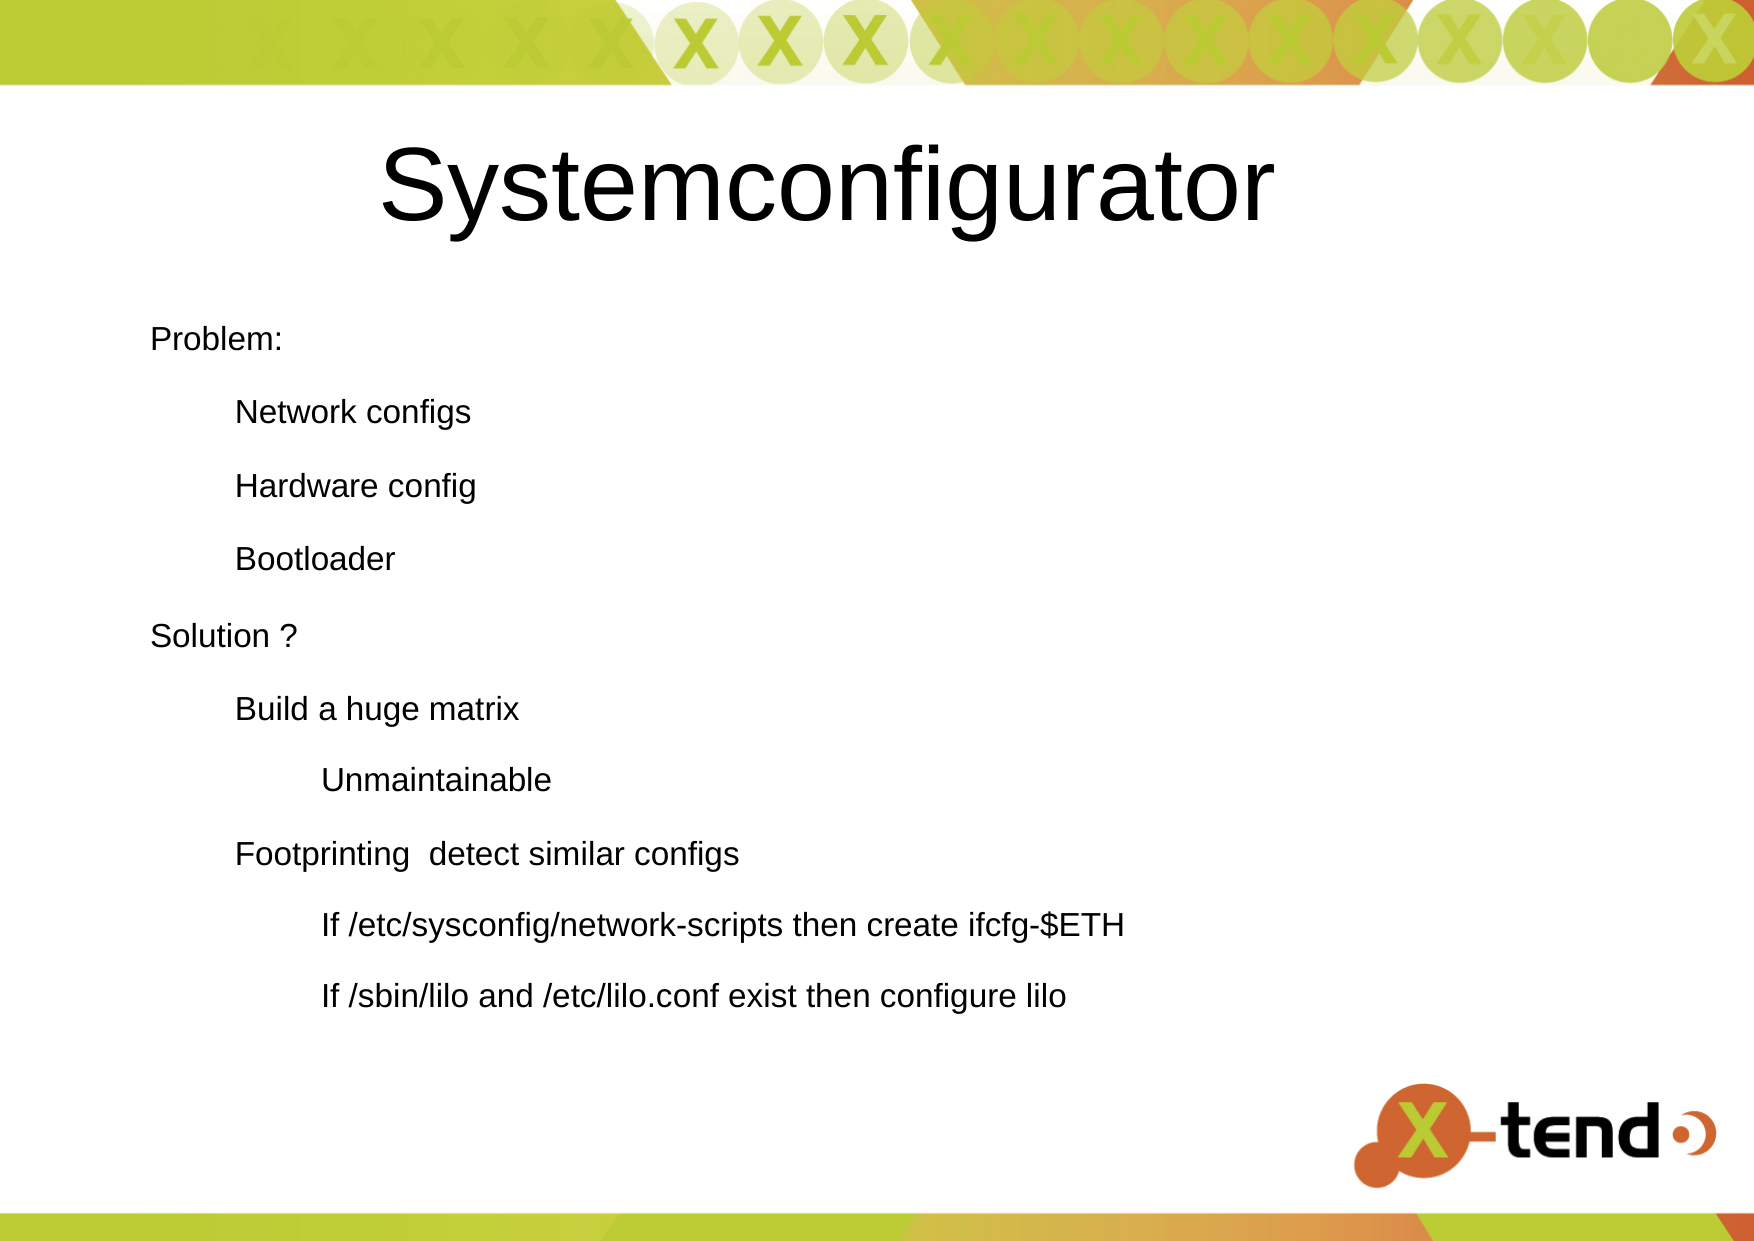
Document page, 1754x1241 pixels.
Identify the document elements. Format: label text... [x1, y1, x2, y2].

list Problem: Network configs Hardware config Bootloader Solution ? Build a huge matrix Unmaintainable Footprinting detect similar configs If /etc/sysconfig/network-scripts then create ifcfg-$ETH If /sbin/lilo and /etc/lilo.conf exist then configure lilo [150, 300, 1531, 1180]
title Systemconfigurator [121, 49, 1534, 257]
picture [0, 0, 1754, 1241]
